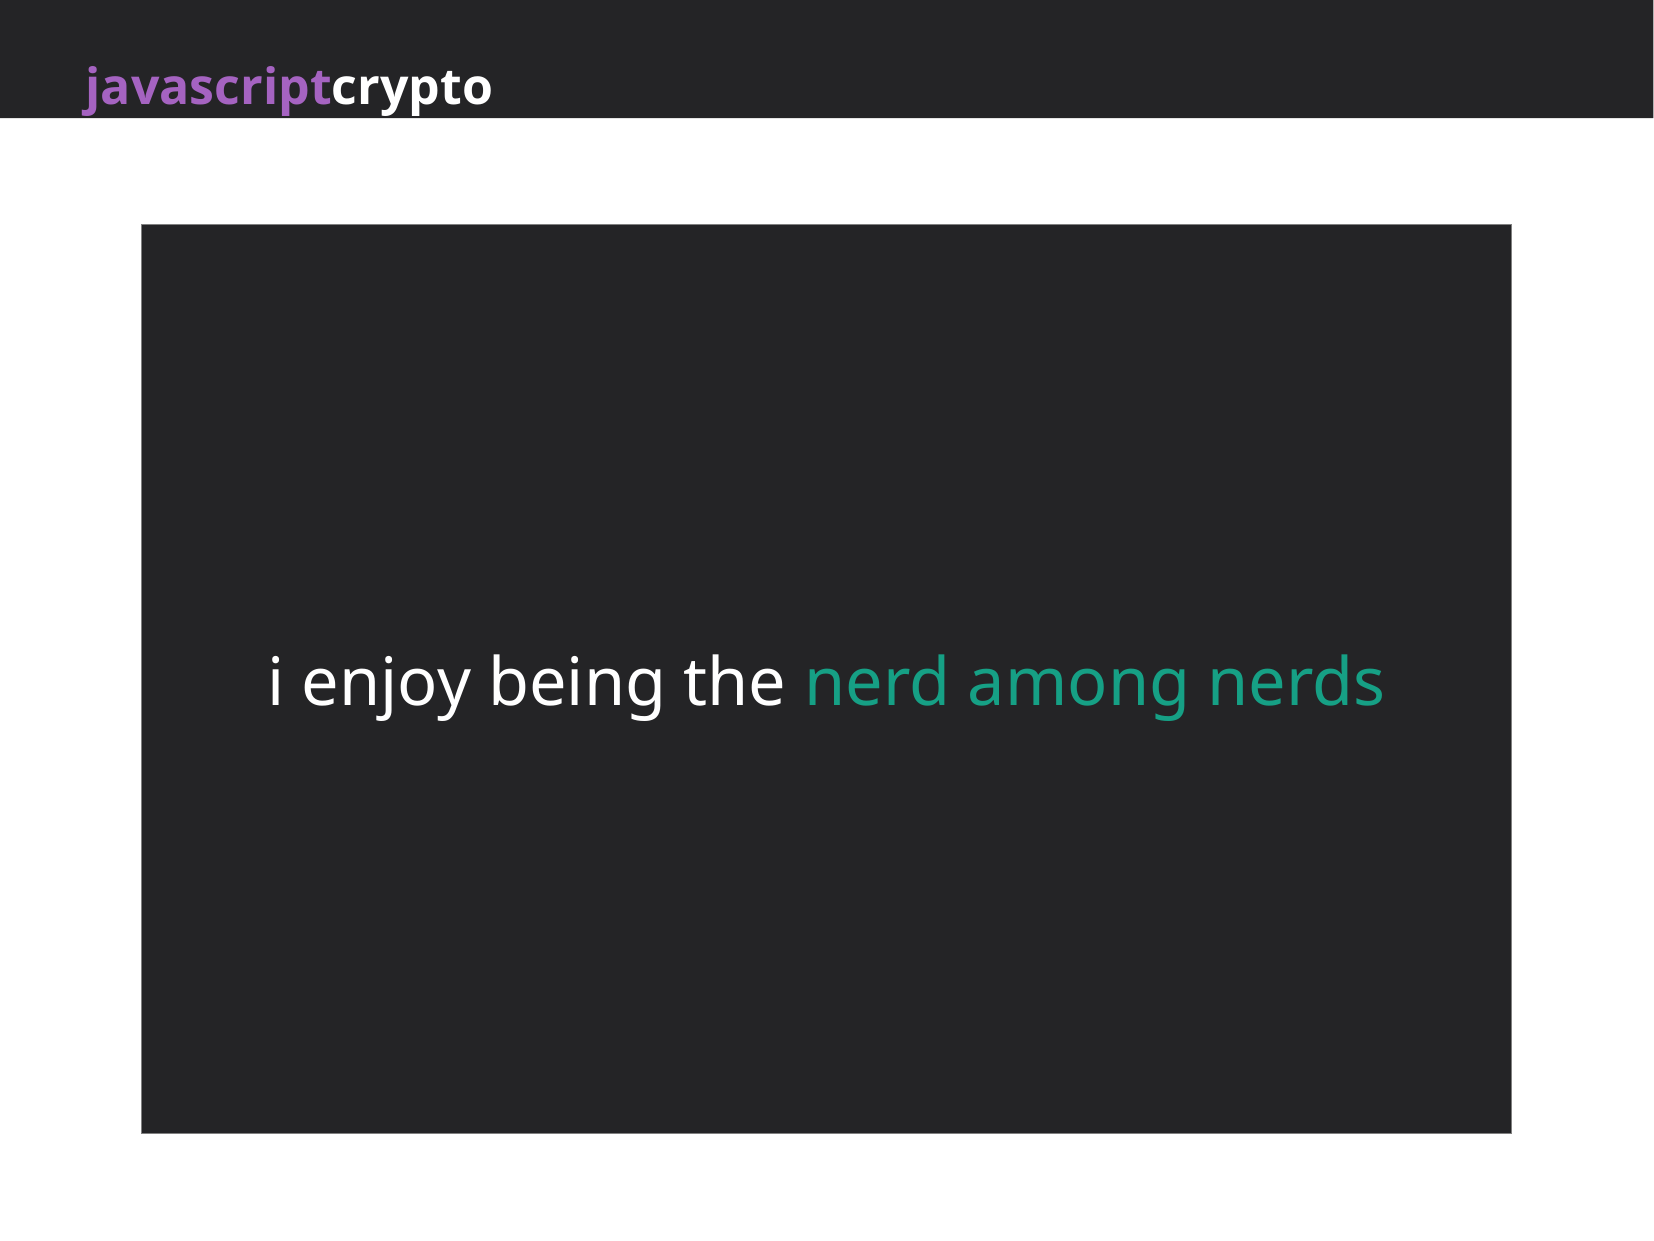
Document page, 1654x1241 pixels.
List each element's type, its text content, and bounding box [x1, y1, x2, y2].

text_box [165, 531, 1441, 1087]
text_box i enjoy being the nerd among nerds [141, 224, 1512, 1134]
text_box [0, 0, 1654, 119]
text_box javascriptcrypto [70, 43, 544, 119]
